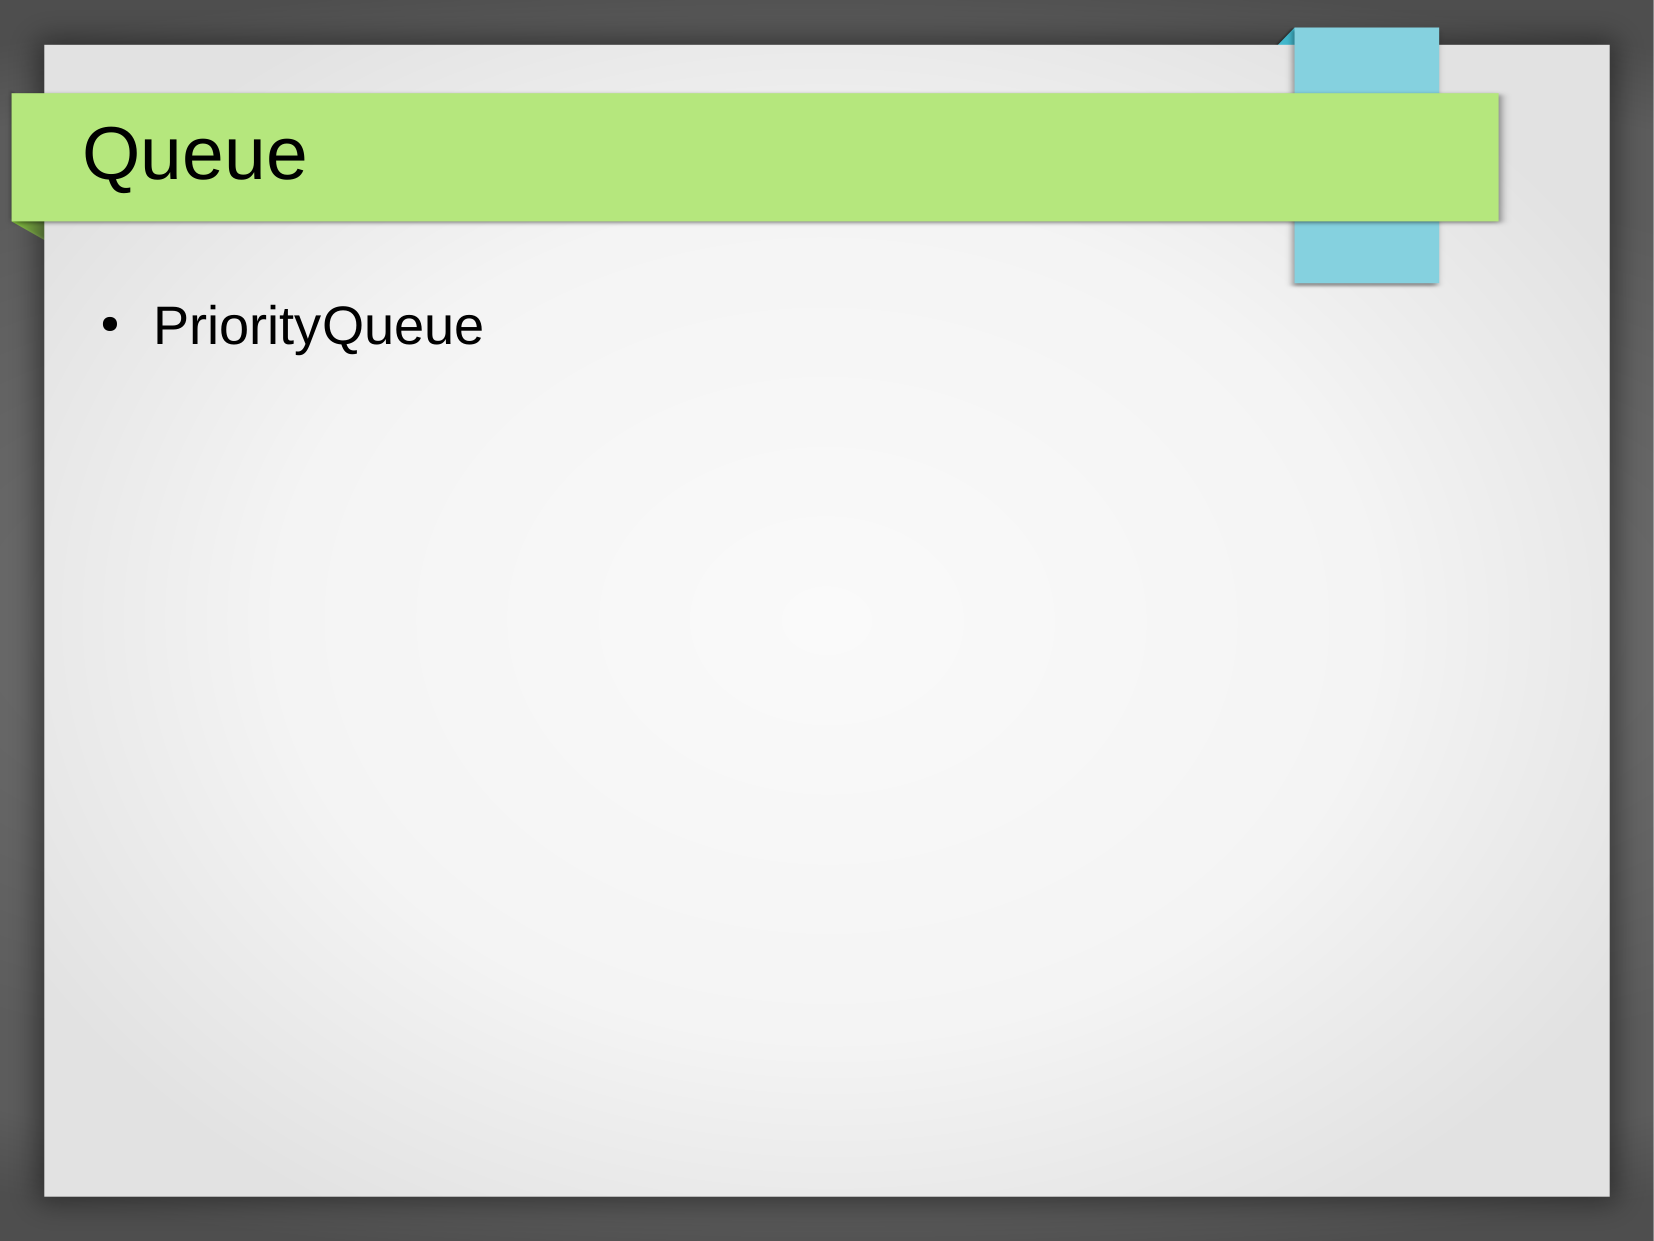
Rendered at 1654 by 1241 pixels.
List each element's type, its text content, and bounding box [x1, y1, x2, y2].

title Queue [82, 94, 1264, 213]
picture [0, 0, 1654, 1241]
list PriorityQueue [82, 295, 1571, 1015]
